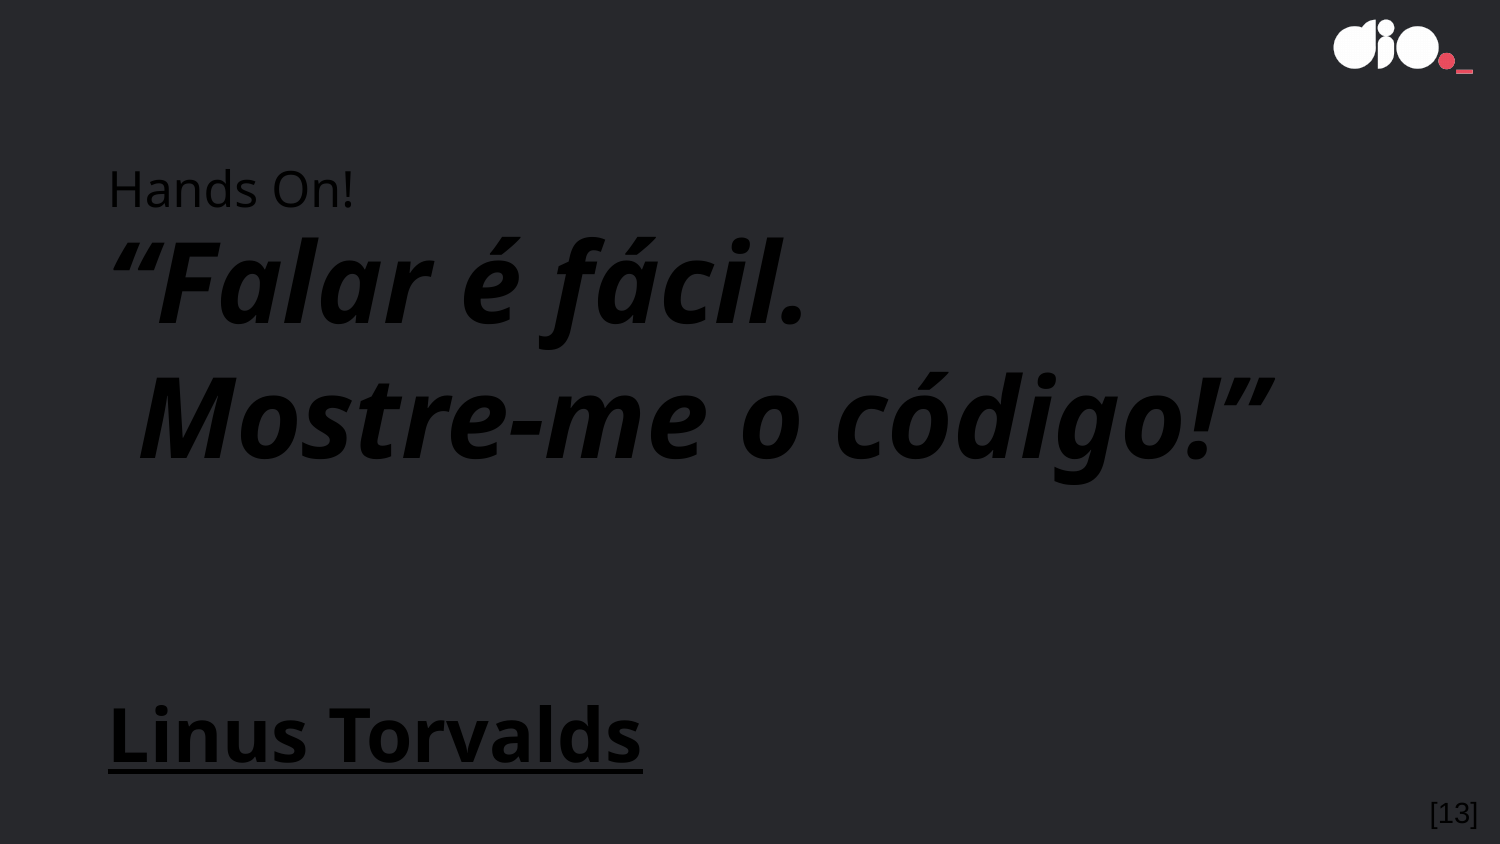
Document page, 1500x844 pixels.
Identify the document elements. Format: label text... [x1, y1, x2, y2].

slide_number [<número>] [1403, 779, 1494, 844]
text_box “Falar é fácil. Mostre-me o código!” Linus Torvalds [92, 223, 1362, 779]
picture [1333, 19, 1473, 75]
text_box Hands On! [92, 142, 1404, 223]
